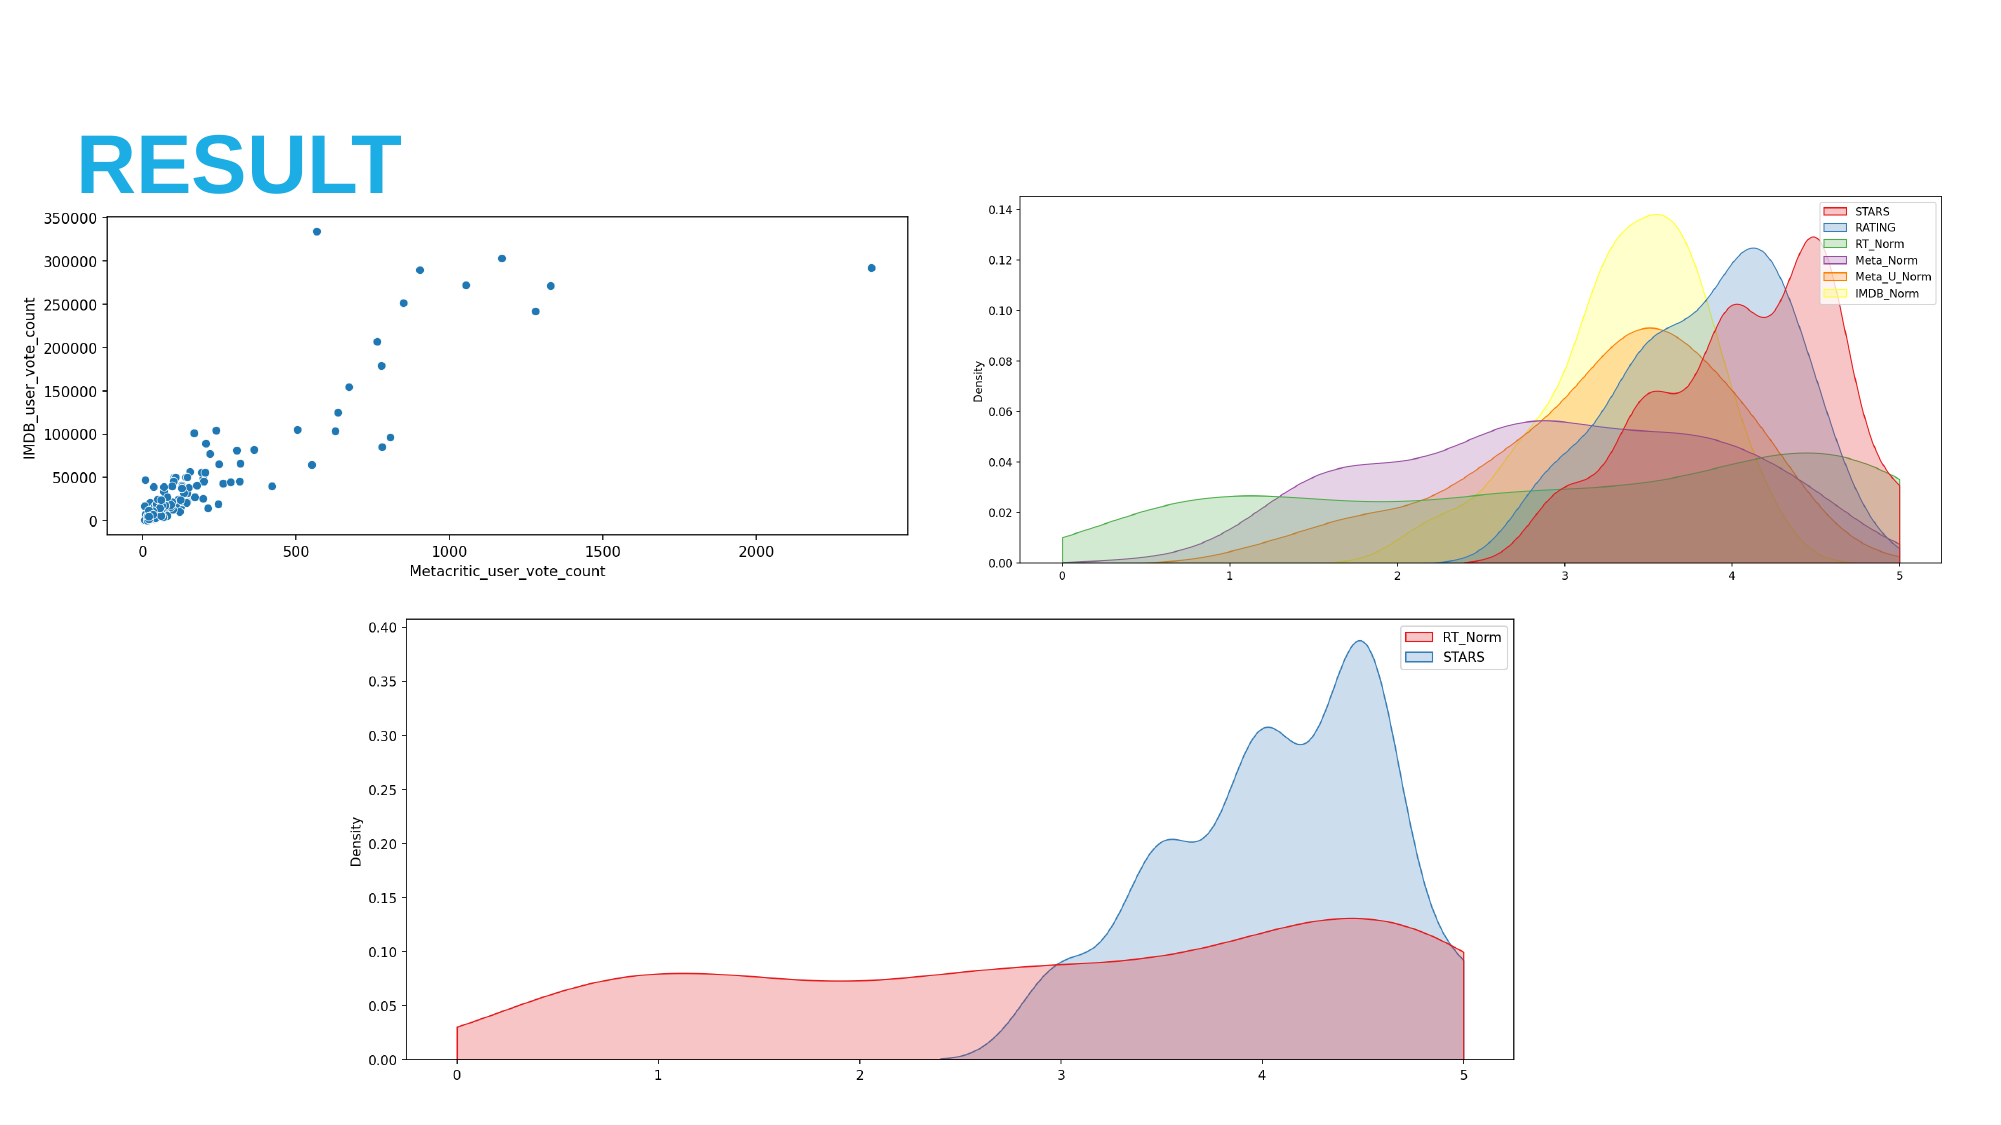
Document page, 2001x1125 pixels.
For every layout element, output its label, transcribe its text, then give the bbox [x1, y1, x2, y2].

title Result [61, 102, 1871, 190]
picture [12, 202, 917, 589]
picture [965, 189, 1949, 589]
picture [340, 610, 1523, 1091]
